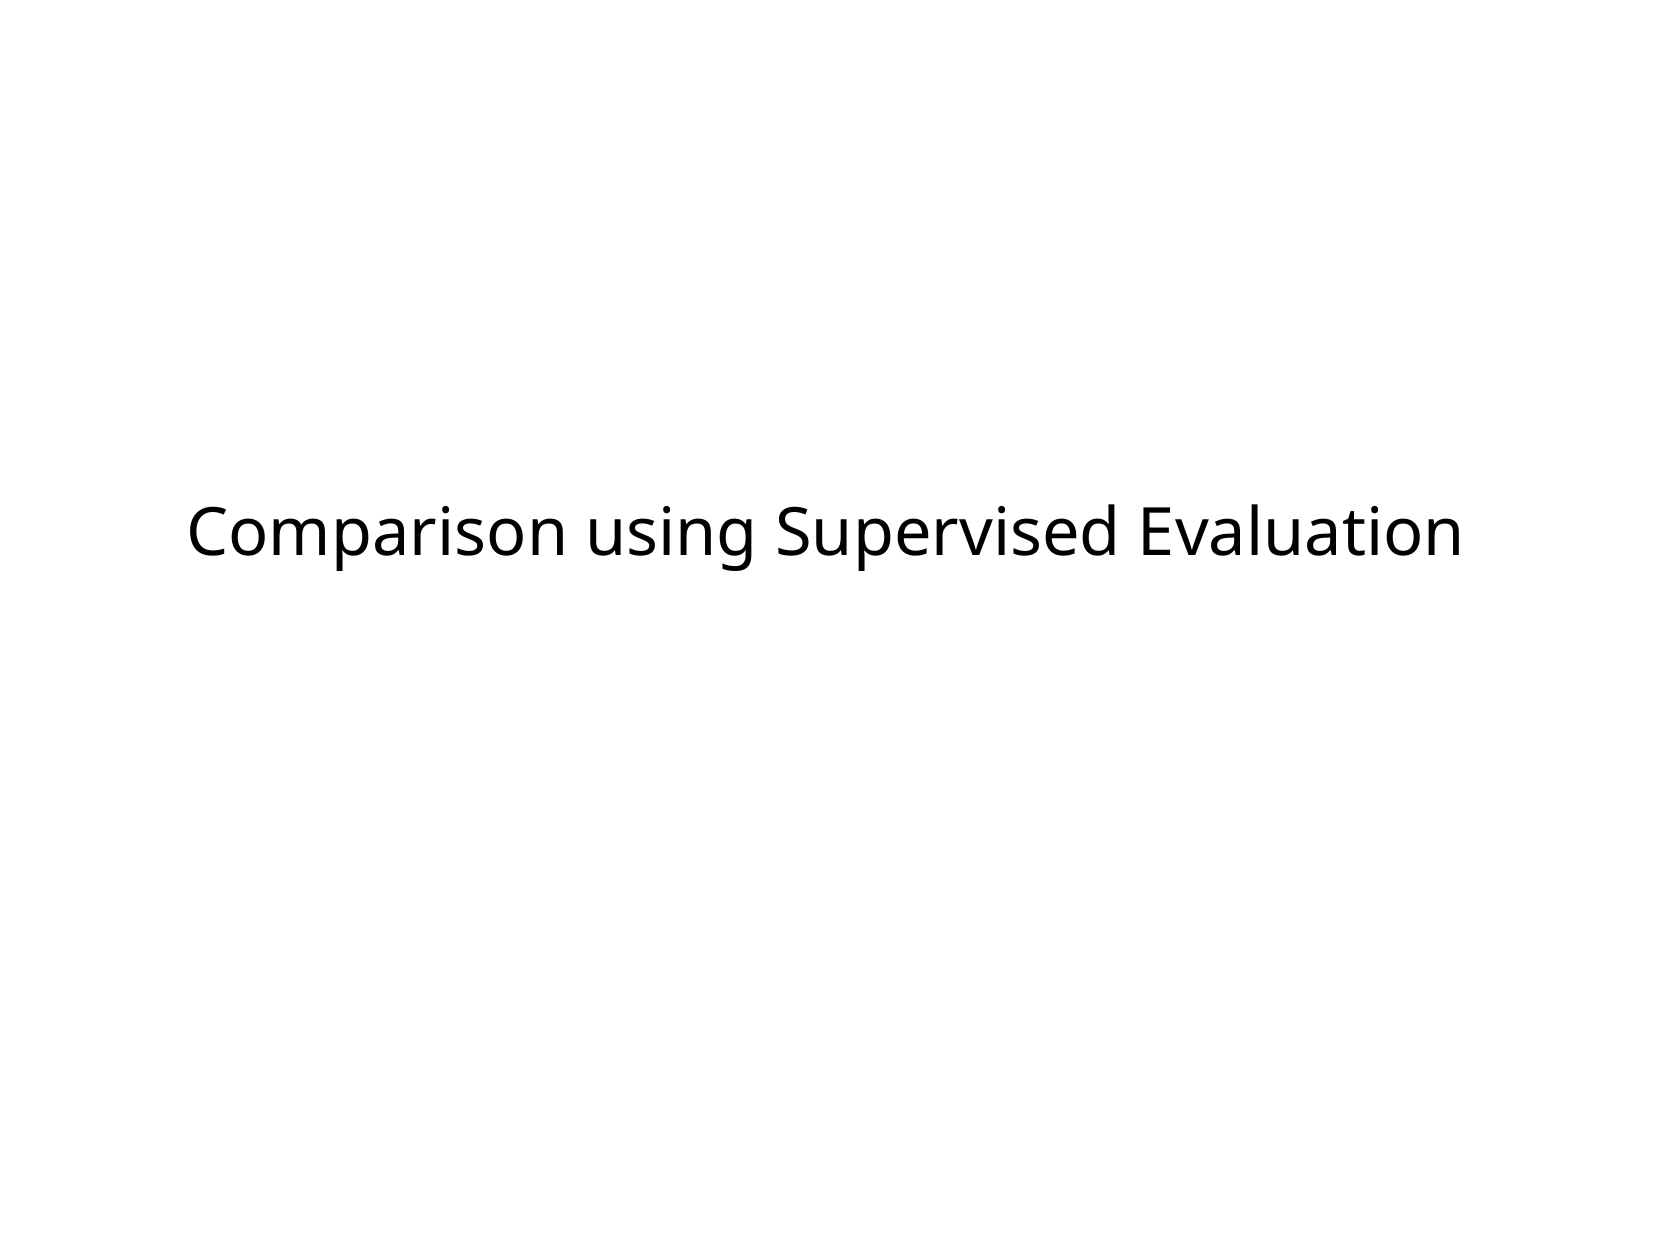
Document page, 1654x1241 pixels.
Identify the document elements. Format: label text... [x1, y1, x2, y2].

subtitle Comparison using Supervised Evaluation [82, 49, 1571, 1010]
